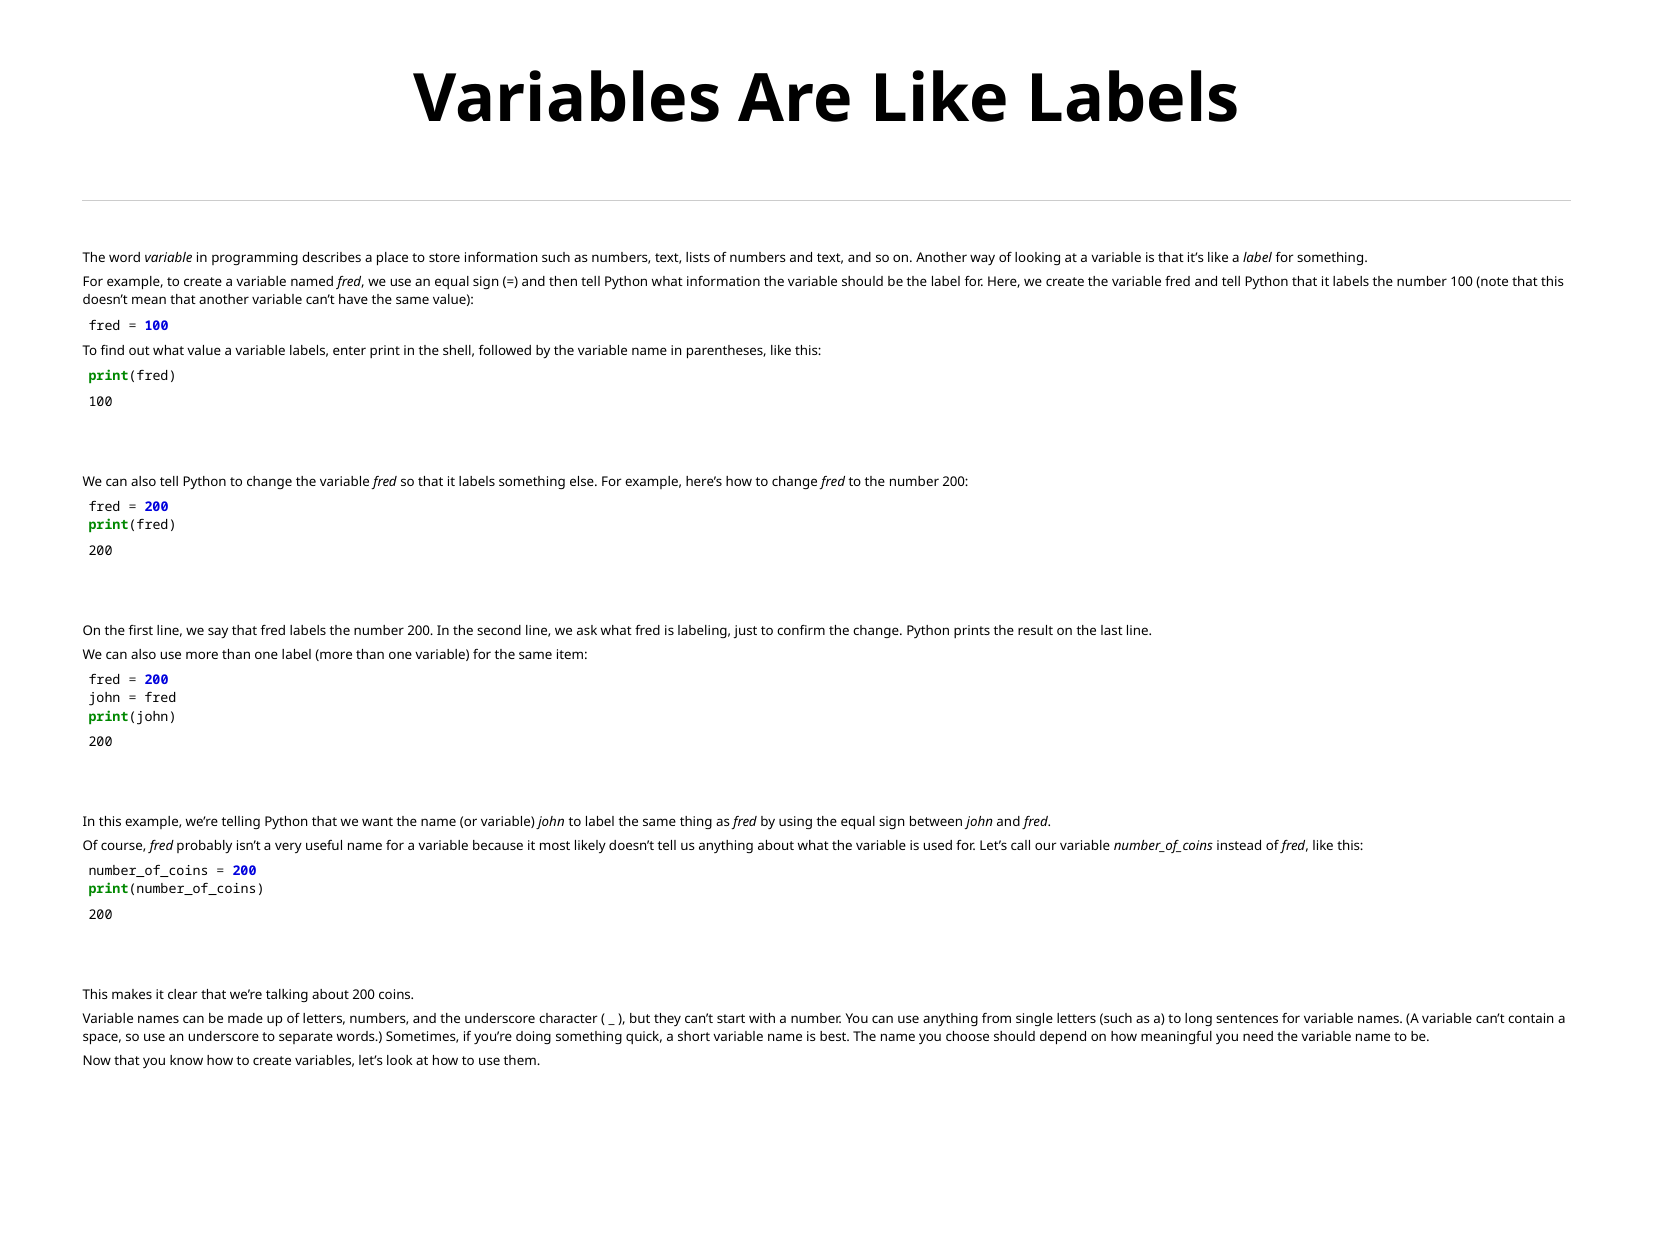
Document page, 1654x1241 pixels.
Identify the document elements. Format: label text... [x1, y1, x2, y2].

list The word variable in programming describes a place to store information such as numbers, text, lists of numbers and text, and so on. Another way of looking at a variable is that it’s like a label for something. For example, to create a variable named fred, we use an equal sign (=) and then tell Python what information the variable should be the label for. Here, we create the variable fred and tell Python that it labels the number 100 (note that this doesn’t mean that another variable can’t have the same value): fred = 100 To find out what value a variable labels, enter print in the shell, followed by the variable name in parentheses, like this: print(fred) 100 We can also tell Python to change the variable fred so that it labels something else. For example, here’s how to change fred to the number 200: fred = 200 print(fred) 200 On the first line, we say that fred labels the number 200. In the second line, we ask what fred is labeling, just to confirm the change. Python prints the result on the last line. We can also use more than one label (more than one variable) for the same item: fred = 200 john = fred print(john) 200 In this example, we’re telling Python that we want the name (or variable) john to label the same thing as fred by using the equal sign between john and fred. Of course, fred probably isn’t a very useful name for a variable because it most likely doesn’t tell us anything about what the variable is used for. Let’s call our variable number_of_coins instead of fred, like this: number_of_coins = 200 print(number_of_coins) 200 This makes it clear that we’re talking about 200 coins. Variable names can be made up of letters, numbers, and the underscore character ( _ ), but they can’t start with a number. You can use anything from single letters (such as a) to long sentences for variable names. (A variable can’t contain a space, so use an underscore to separate words.) Sometimes, if you’re doing something quick, a short variable name is best. The name you choose should depend on how meaningful you need the variable name to be. Now that you know how to create variables, let’s look at how to use them. [82, 248, 1571, 1111]
title Variables Are Like Labels [82, 25, 1571, 166]
